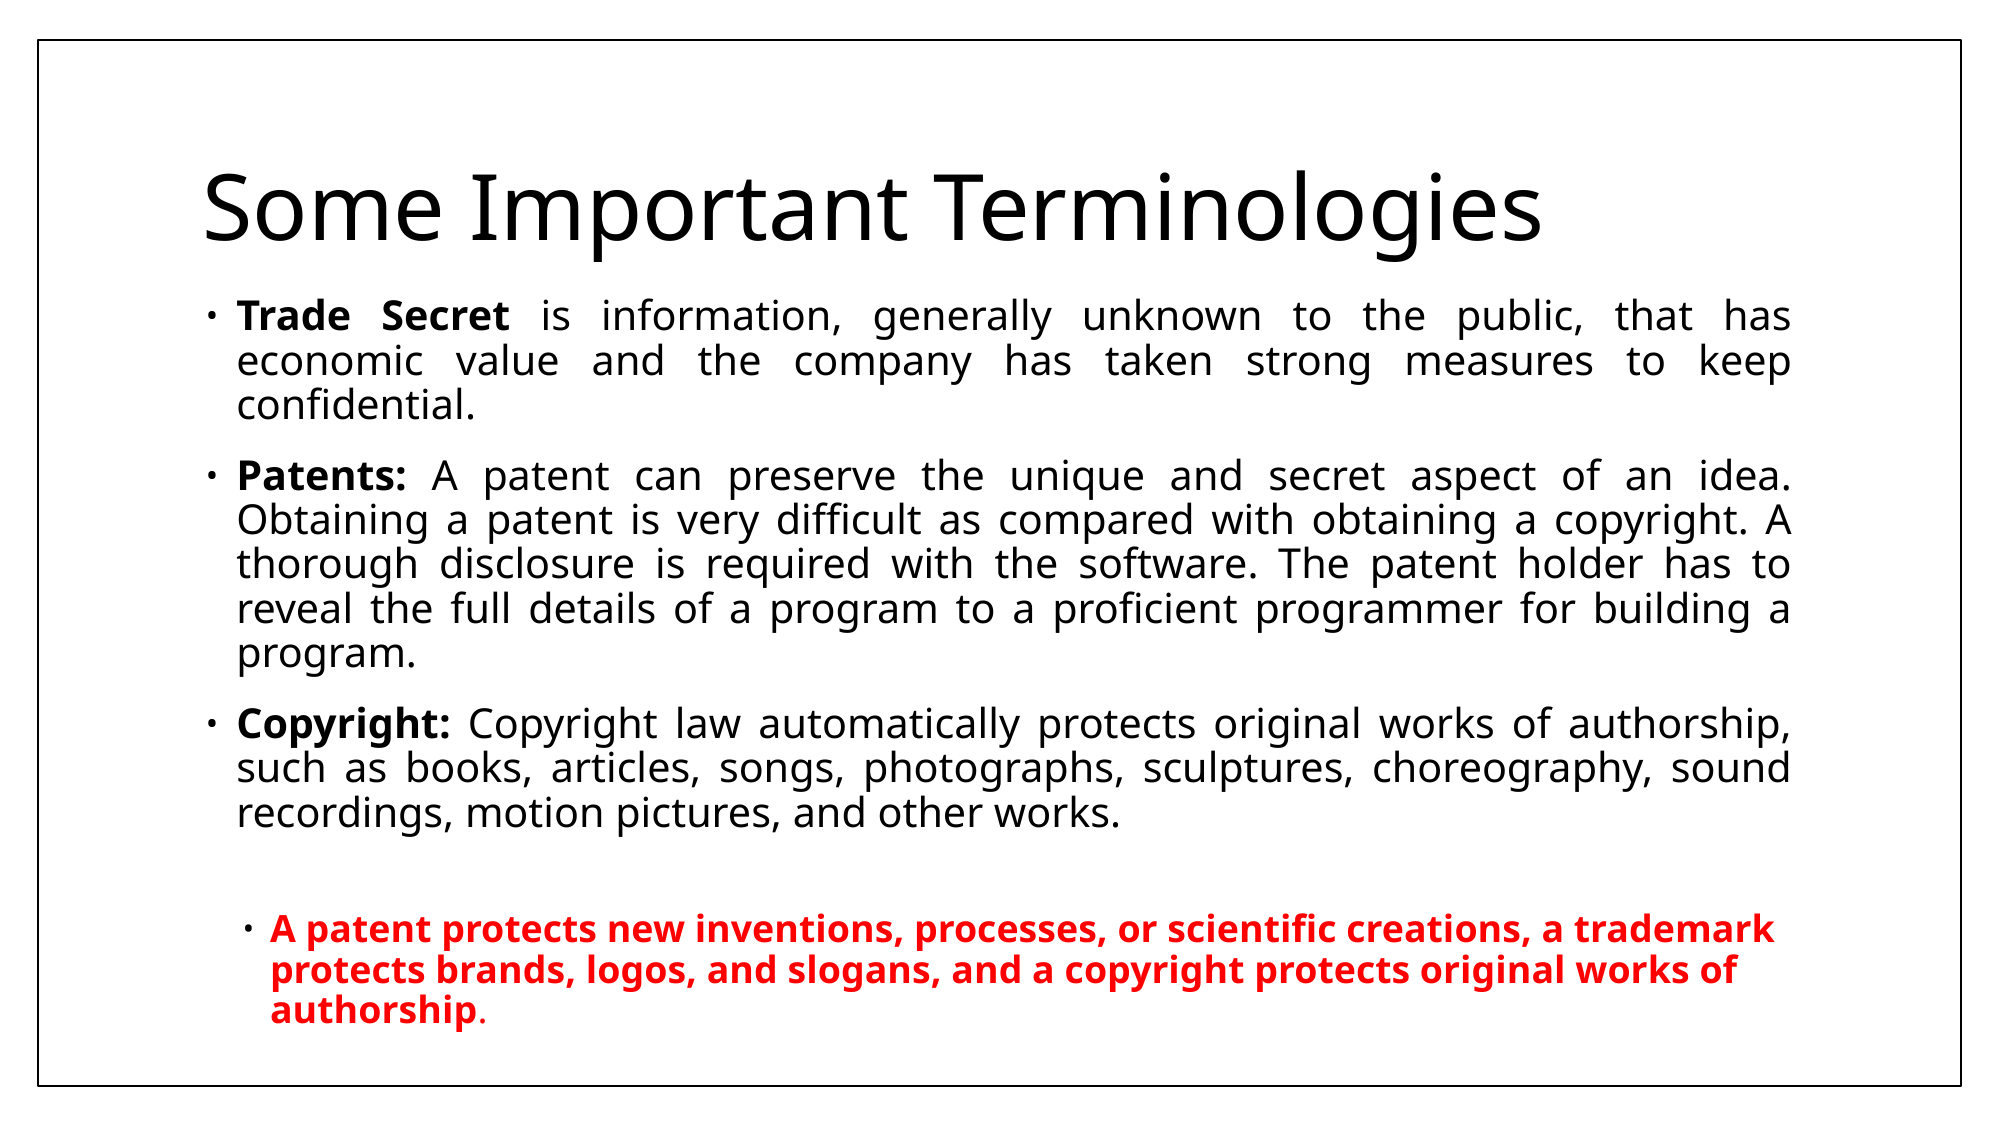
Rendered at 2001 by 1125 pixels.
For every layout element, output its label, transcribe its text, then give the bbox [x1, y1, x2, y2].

title Some Important Terminologies [187, 99, 1808, 287]
list Trade Secret is information, generally unknown to the public, that has economic value and the company has taken strong measures to keep confidential. Patents: A patent can preserve the unique and secret aspect of an idea. Obtaining a patent is very difficult as compared with obtaining a copyright. A thorough disclosure is required with the software. The patent holder has to reveal the full details of a program to a proficient programmer for building a program. Copyright: Copyright law automatically protects original works of authorship, such as books, articles, songs, photographs, sculptures, choreography, sound recordings, motion pictures, and other works. A patent protects new inventions, processes, or scientific creations, a trademark protects brands, logos, and slogans, and a copyright protects original works of authorship. [187, 287, 1808, 1048]
